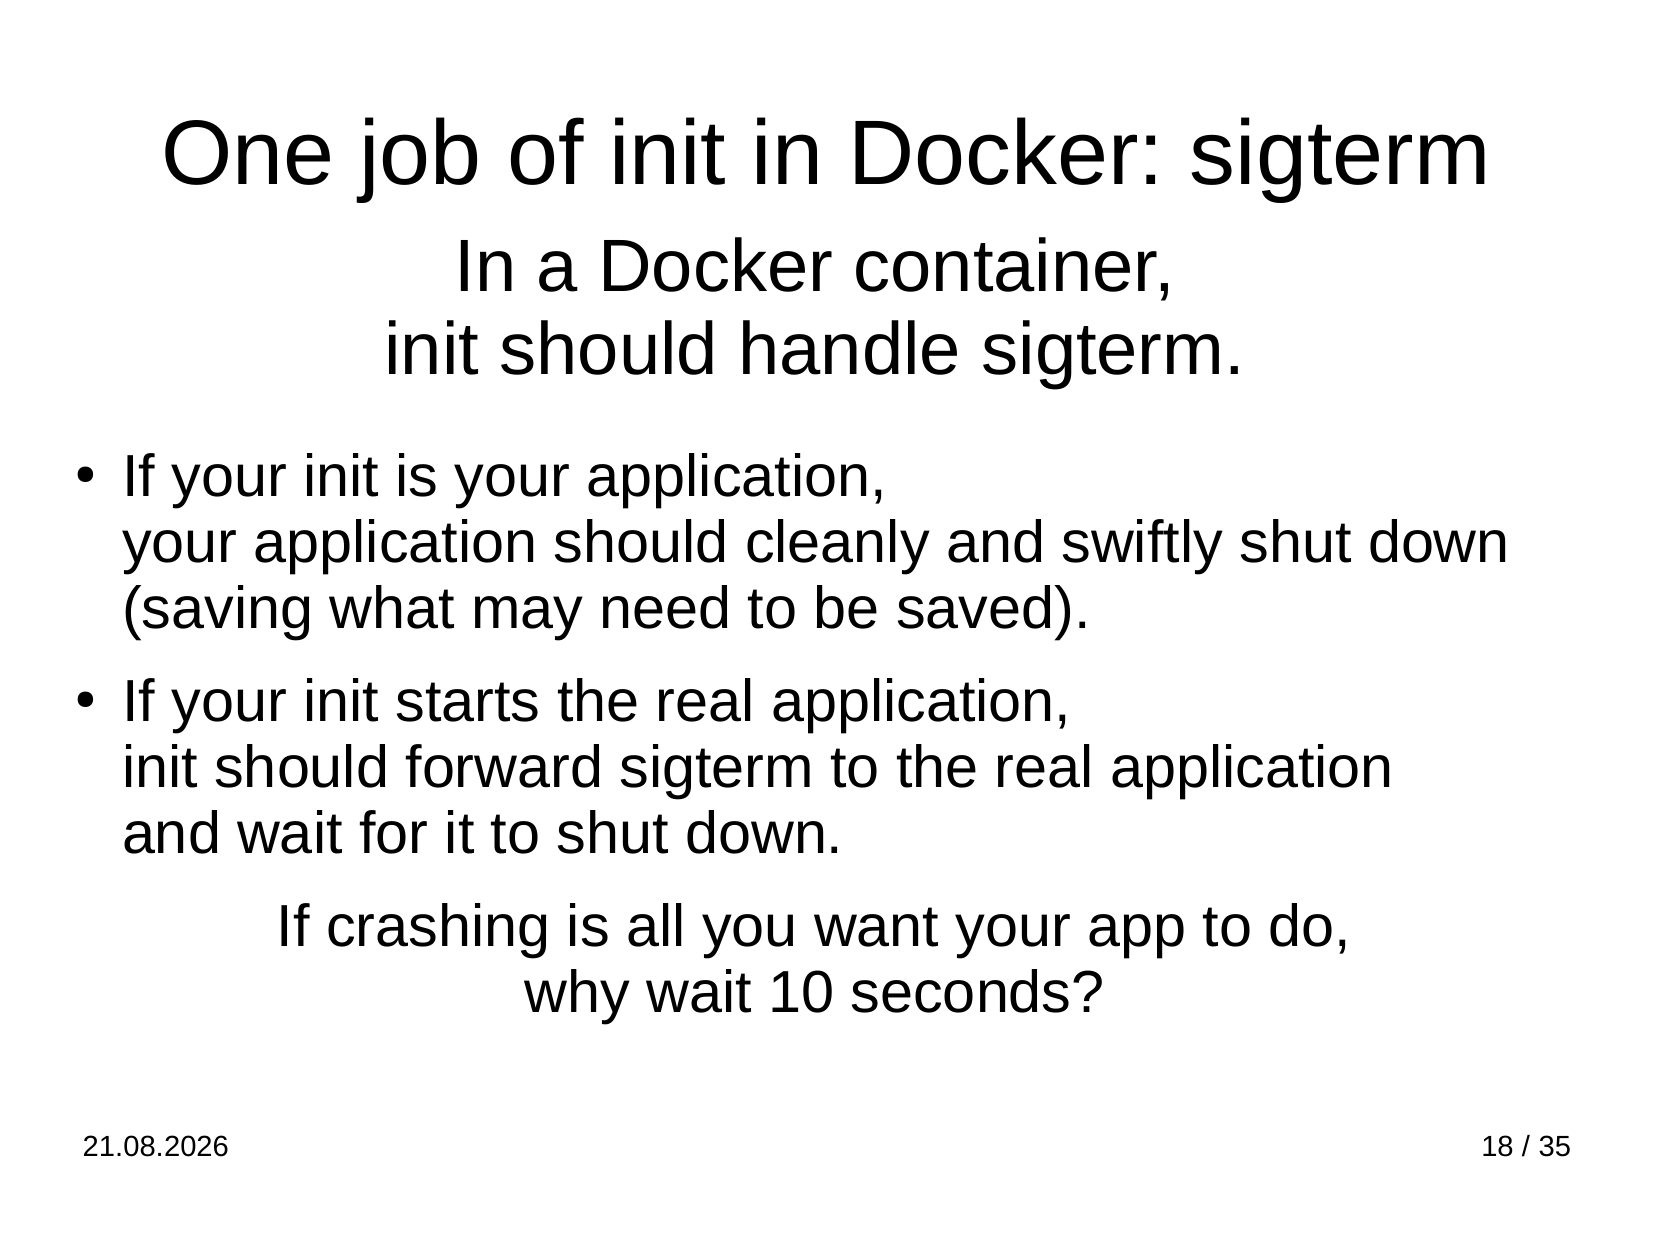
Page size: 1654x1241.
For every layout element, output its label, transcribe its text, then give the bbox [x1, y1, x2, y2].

title One job of init in Docker: sigterm [82, 49, 1571, 224]
list In a Docker container, init should handle sigterm. If your init is your application, your application should cleanly and swiftly shut down (saving what may need to be saved). If your init starts the real application, init should forward sigterm to the real application and wait for it to shut down. If crashing is all you want your app to do, why wait 10 seconds? [58, 224, 1571, 1028]
